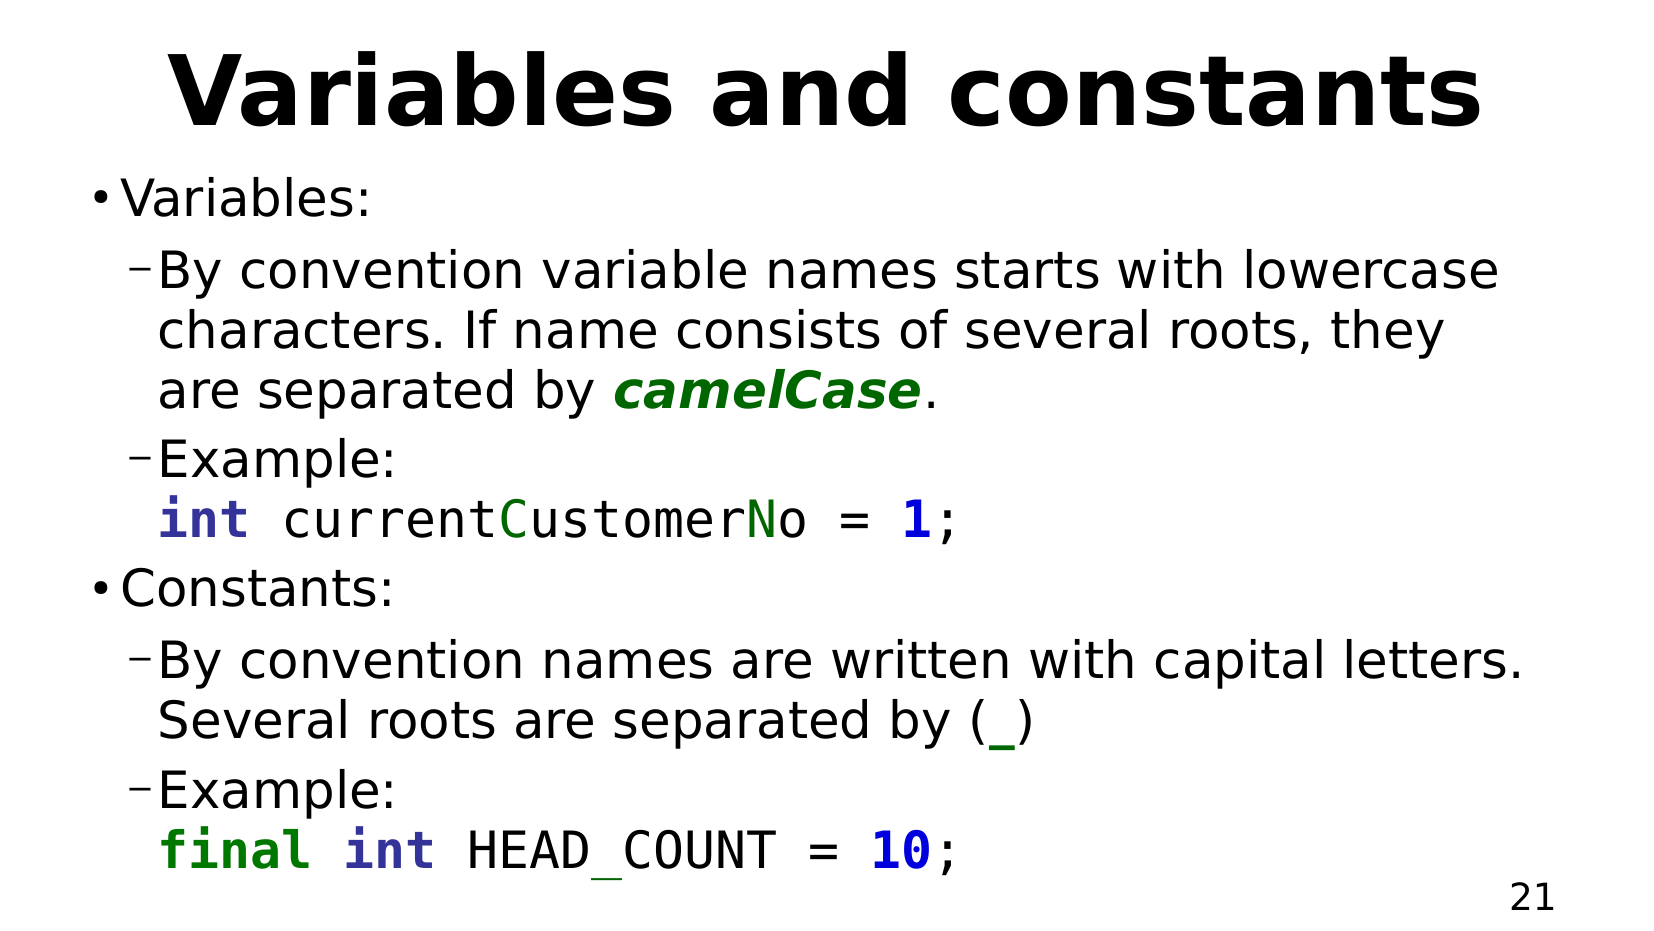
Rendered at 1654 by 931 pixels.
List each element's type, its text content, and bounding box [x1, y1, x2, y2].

title Variables and constants [82, 34, 1571, 149]
list Variables: By convention variable names starts with lowercase characters. If name consists of several roots, they are separated by camelCase. Example: int currentCustomerNo = 1; Constants: By convention names are written with capital letters. Several roots are separated by (_) Example: final int HEAD_COUNT = 10; [82, 168, 1538, 889]
